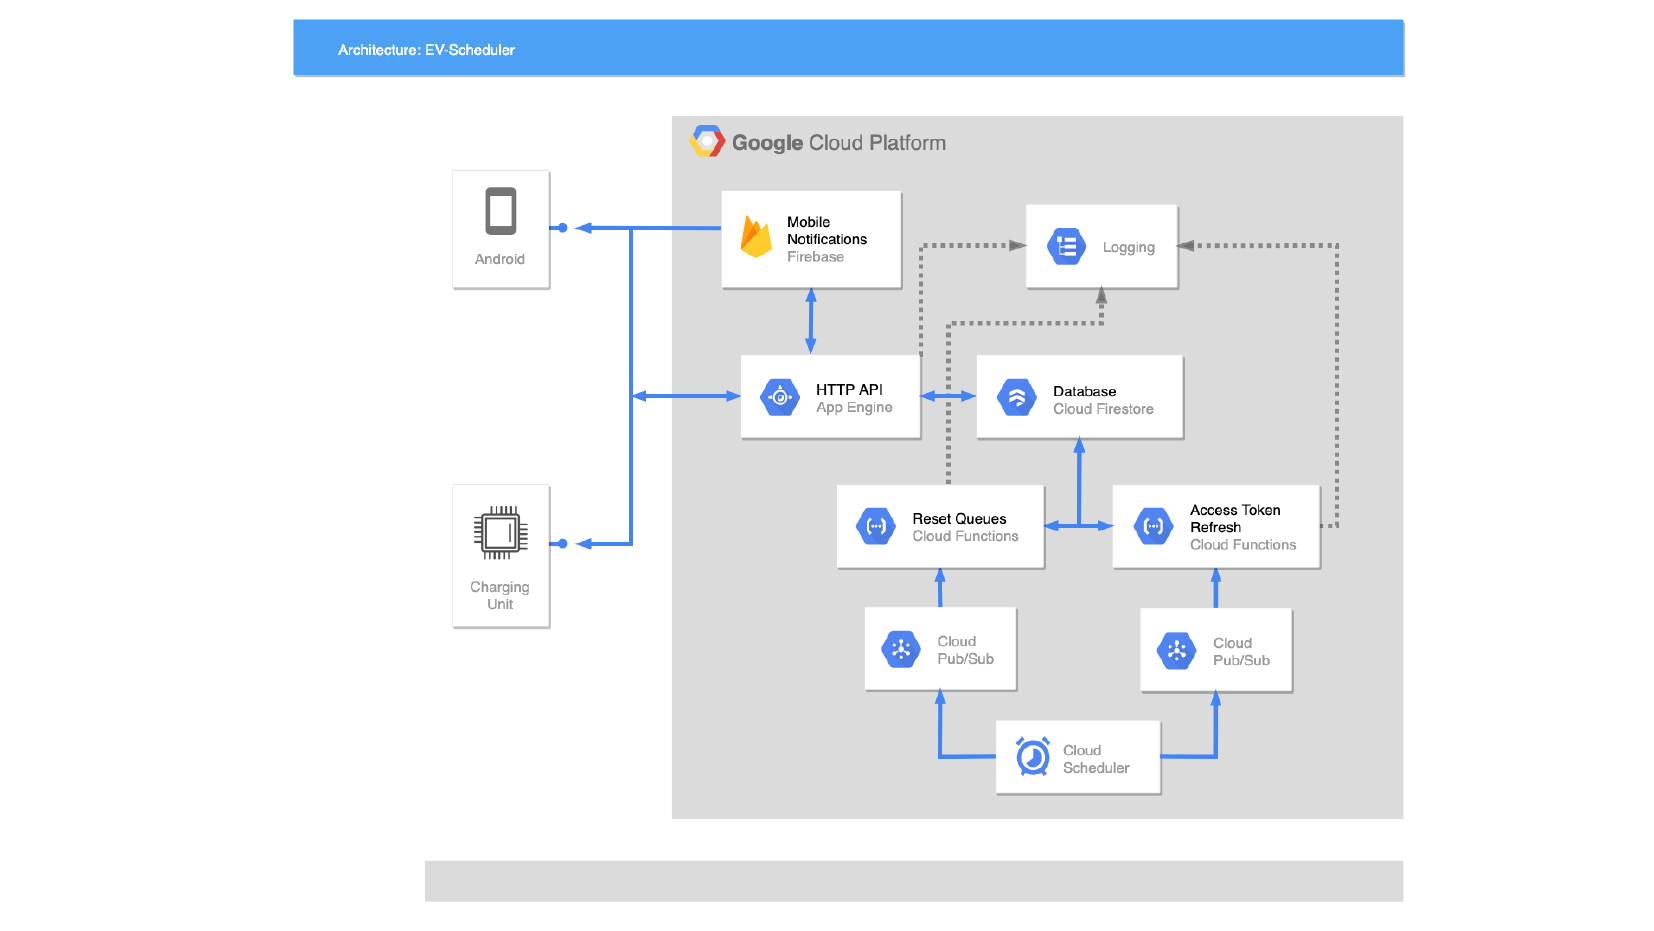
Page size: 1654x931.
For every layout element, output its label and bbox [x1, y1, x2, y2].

picture [292, 18, 1406, 903]
